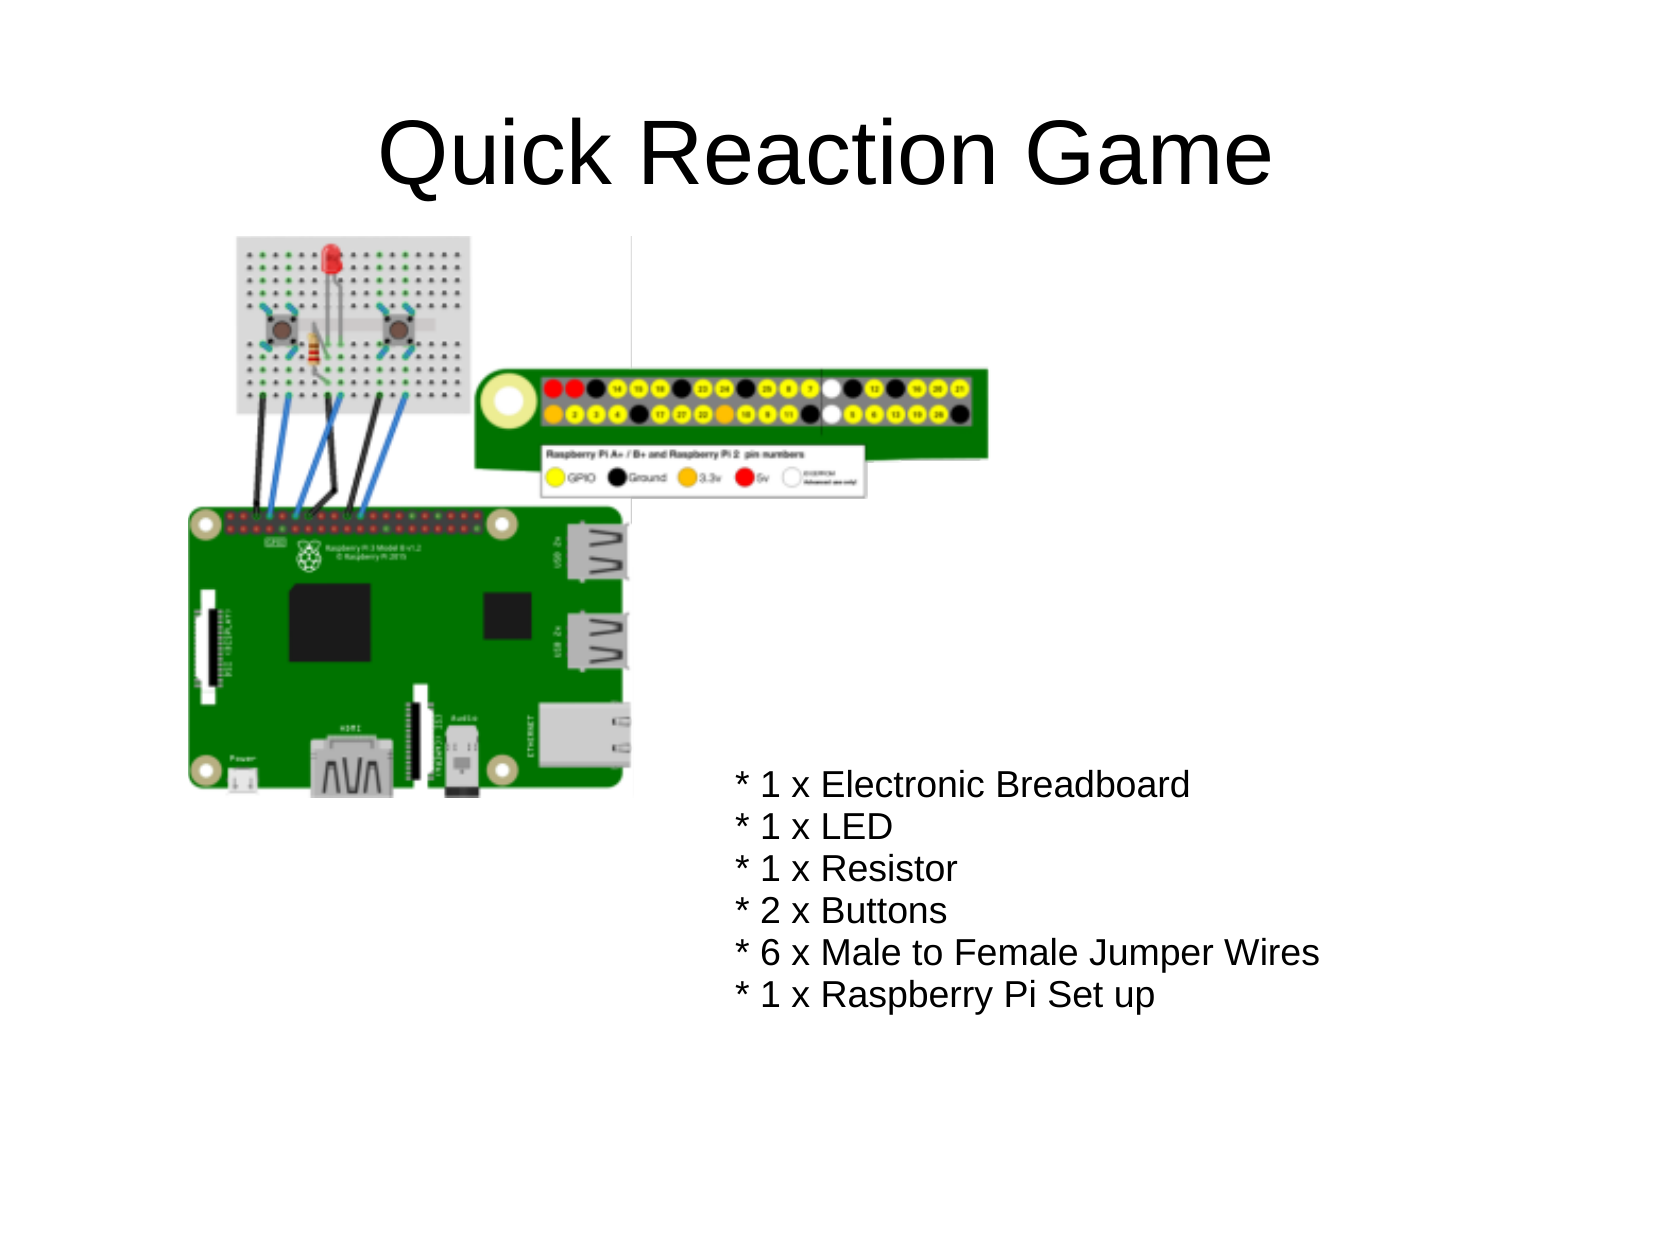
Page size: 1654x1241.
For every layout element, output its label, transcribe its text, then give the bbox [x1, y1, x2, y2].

text_box * 1 x Electronic Breadboard * 1 x LED * 1 x Resistor * 2 x Buttons * 6 x Male to Female Jumper Wires * 1 x Raspberry Pi Set up [720, 755, 1453, 1020]
title Quick Reaction Game [82, 49, 1571, 257]
picture [188, 236, 991, 799]
